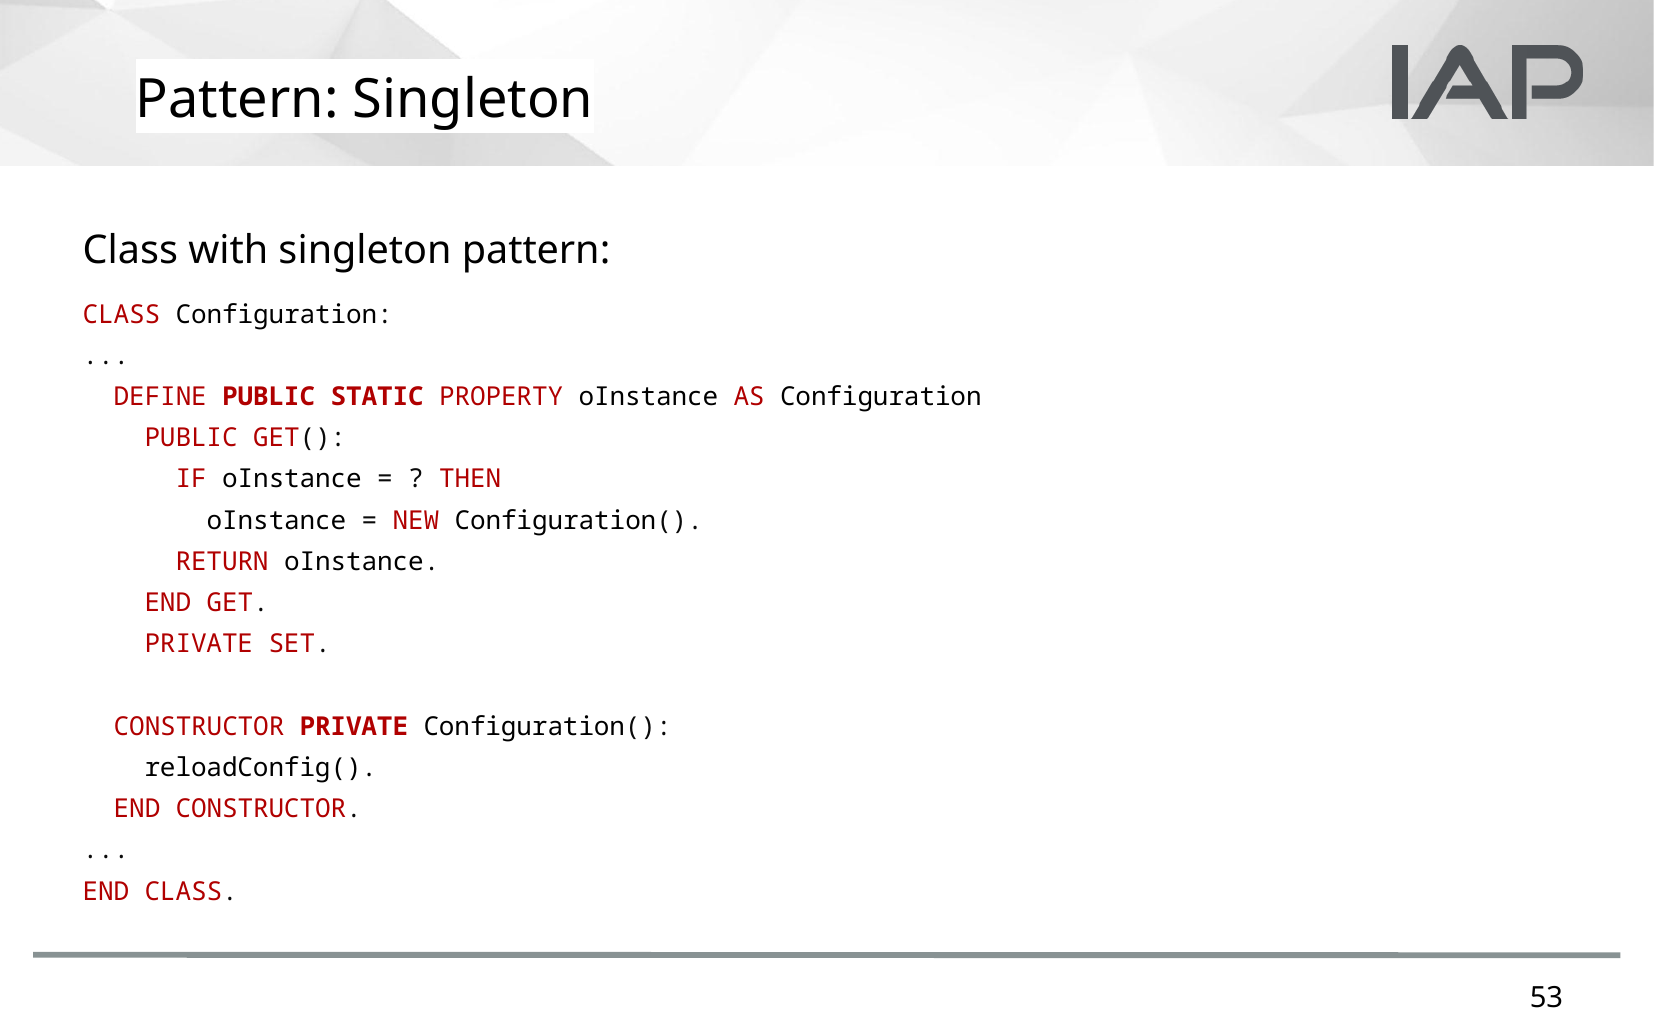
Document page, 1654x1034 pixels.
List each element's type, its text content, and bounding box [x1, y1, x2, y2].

list CLASS Configuration: ... DEFINE PUBLIC STATIC PROPERTY oInstance AS Configuration PUBLIC GET(): IF oInstance = ? THEN oInstance = NEW Configuration(). RETURN oInstance. END GET. PRIVATE SET. CONSTRUCTOR PRIVATE Configuration(): reloadConfig(). END CONSTRUCTOR. ... END CLASS. [82, 295, 1571, 915]
list Class with singleton pattern: [82, 221, 1571, 295]
title Pattern: Singleton [135, 41, 1264, 152]
picture [0, 0, 1654, 166]
